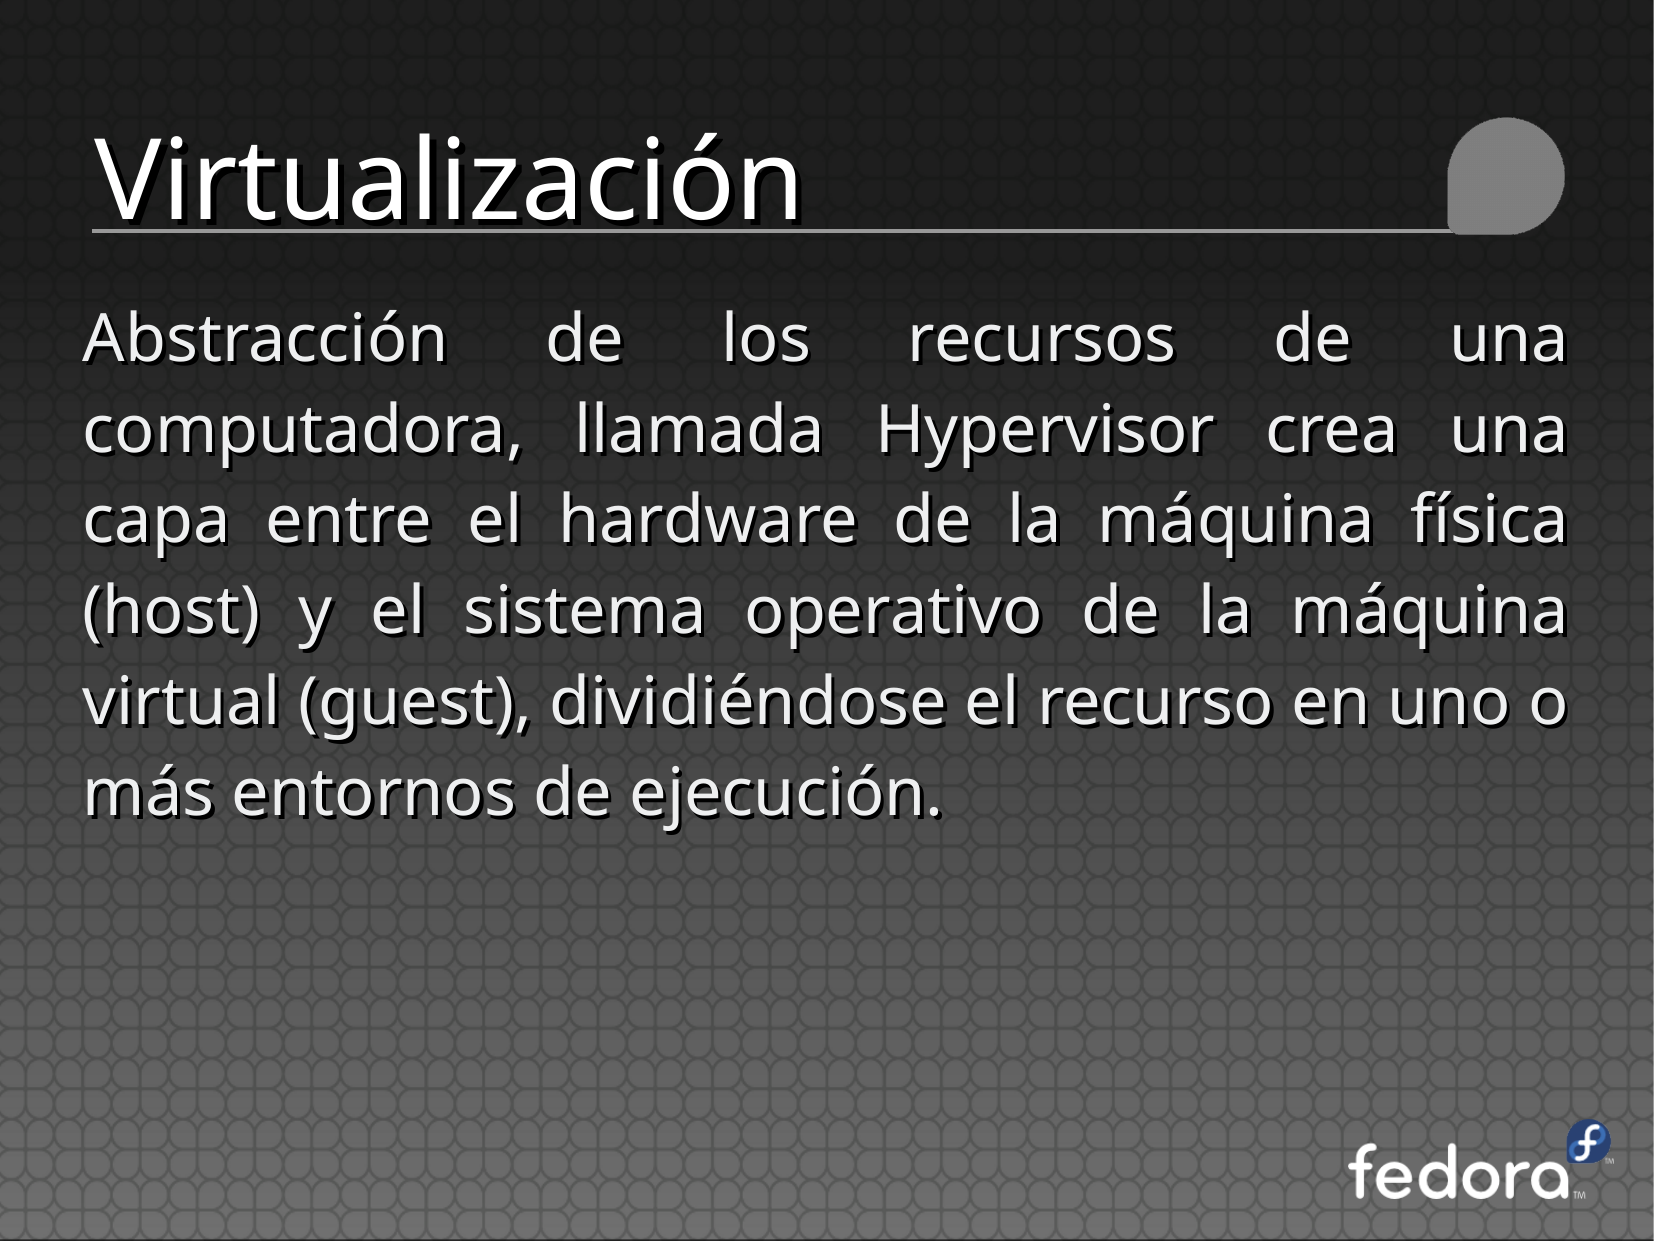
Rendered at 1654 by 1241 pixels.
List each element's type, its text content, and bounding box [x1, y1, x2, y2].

title Virtualización [94, 100, 1426, 251]
list Abstracción de los recursos de una computadora, llamada Hypervisor crea una capa entre el hardware de la máquina física (host) y el sistema operativo de la máquina virtual (guest), dividiéndose el recurso en uno o más entornos de ejecución. [82, 290, 1571, 1094]
picture [0, 0, 1654, 1241]
